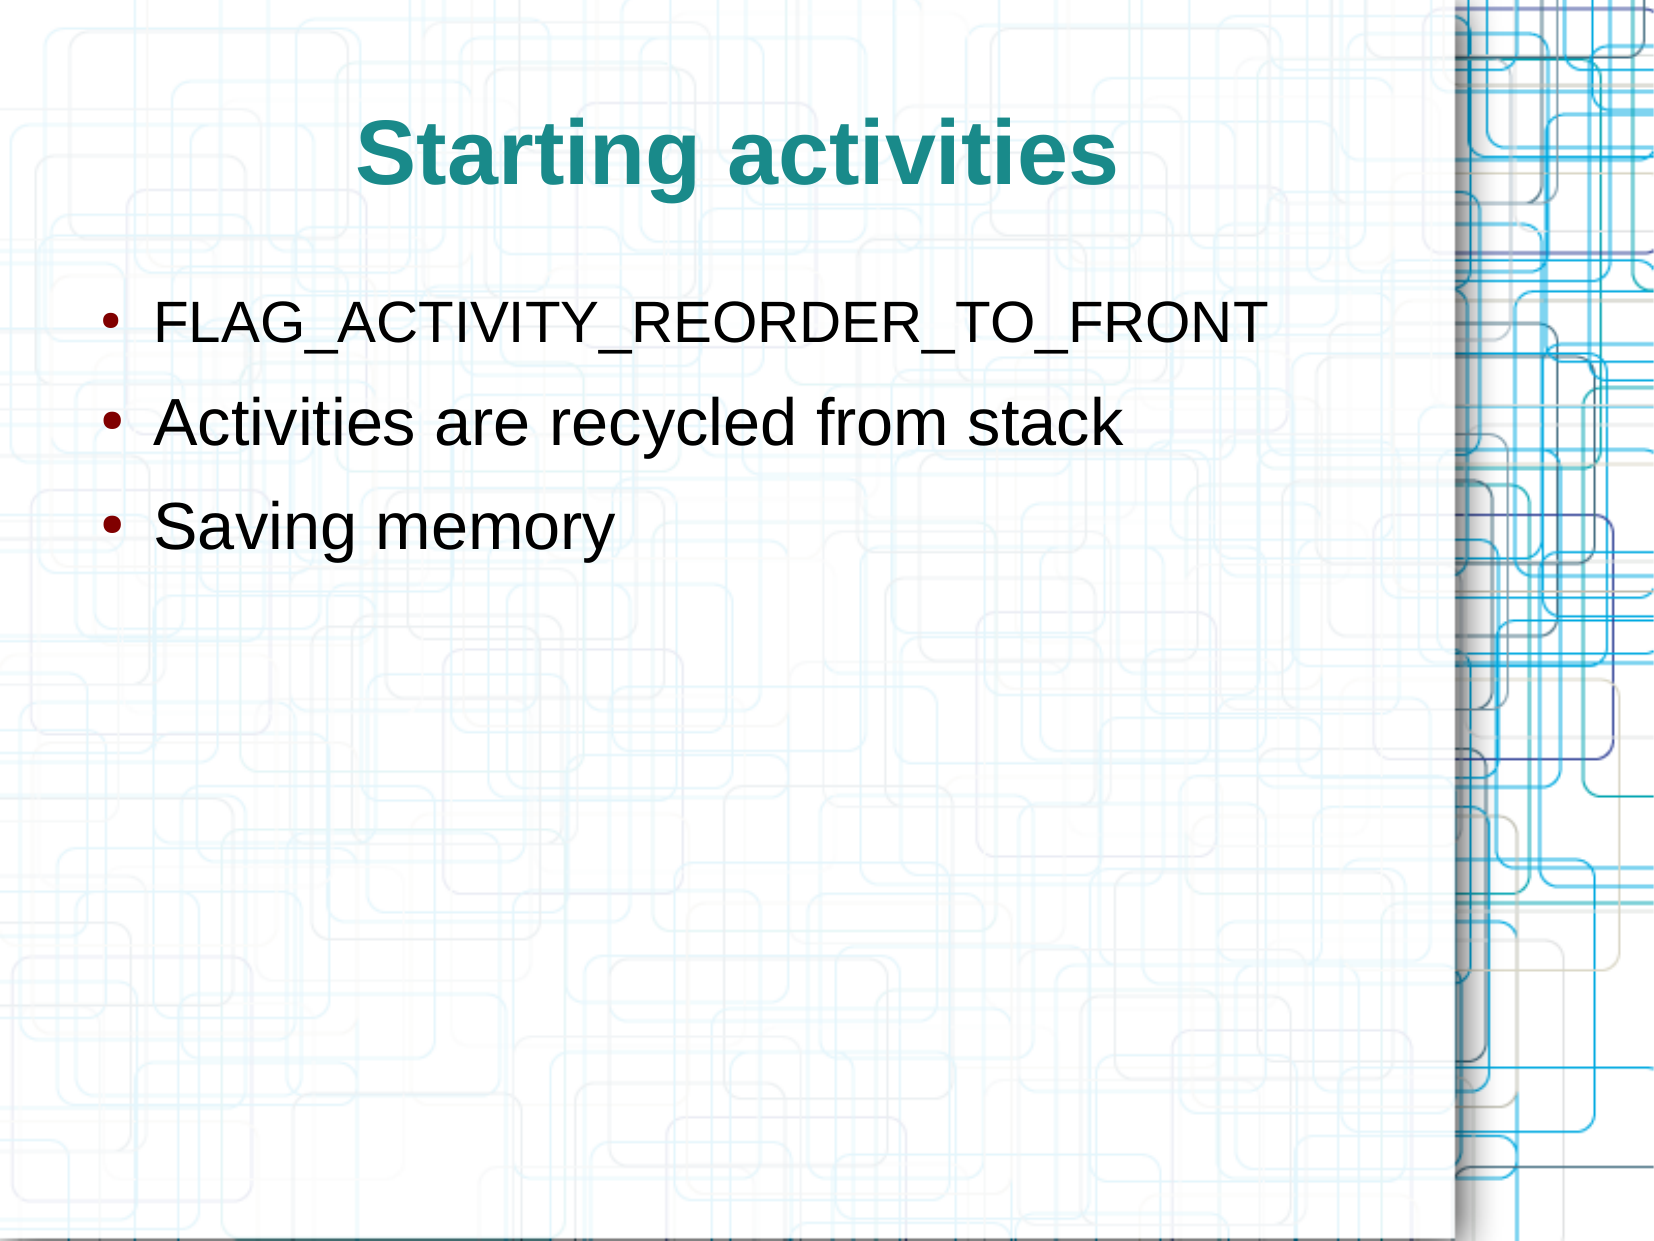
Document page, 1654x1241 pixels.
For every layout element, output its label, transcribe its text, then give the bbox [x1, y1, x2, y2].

picture [0, 0, 1654, 1241]
title Starting activities [59, 49, 1418, 257]
list FLAG_ACTIVITY_REORDER_TO_FRONT Activities are recycled from stack Saving memory [82, 290, 1418, 1109]
